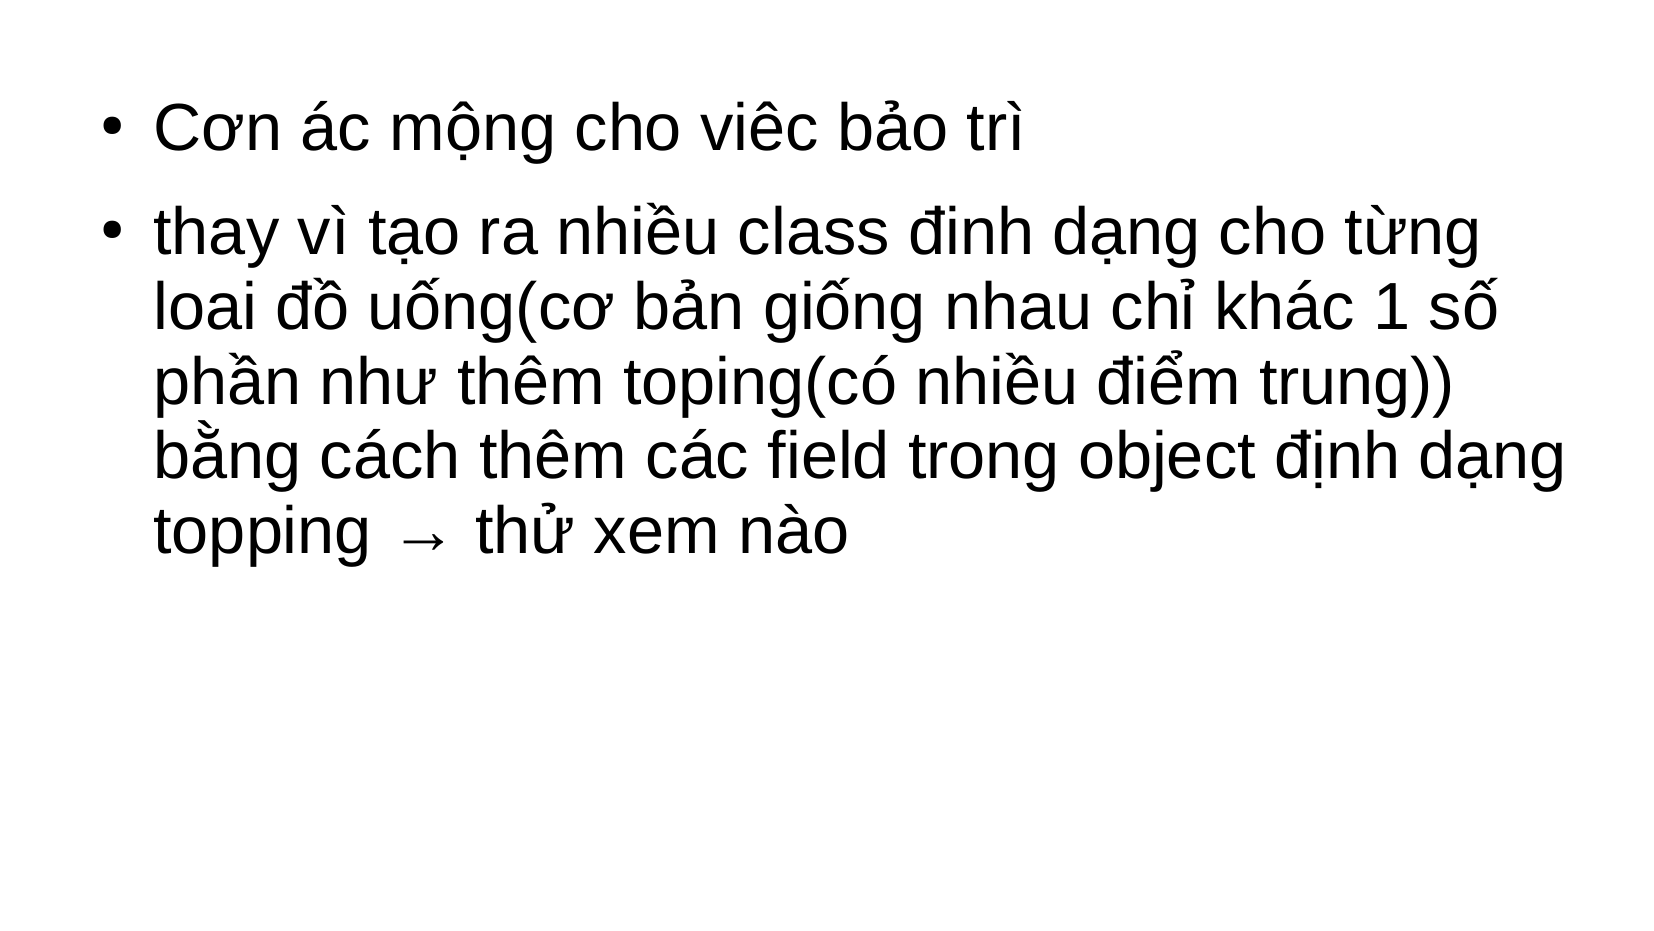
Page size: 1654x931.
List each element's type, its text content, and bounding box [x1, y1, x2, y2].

list Cơn ác mộng cho viêc bảo trì thay vì tạo ra nhiều class đinh dạng cho từng loai đồ uống(cơ bản giống nhau chỉ khác 1 số phần như thêm toping(có nhiều điểm trung)) bằng cách thêm các field trong object định dạng topping → thử xem nào [82, 90, 1571, 758]
